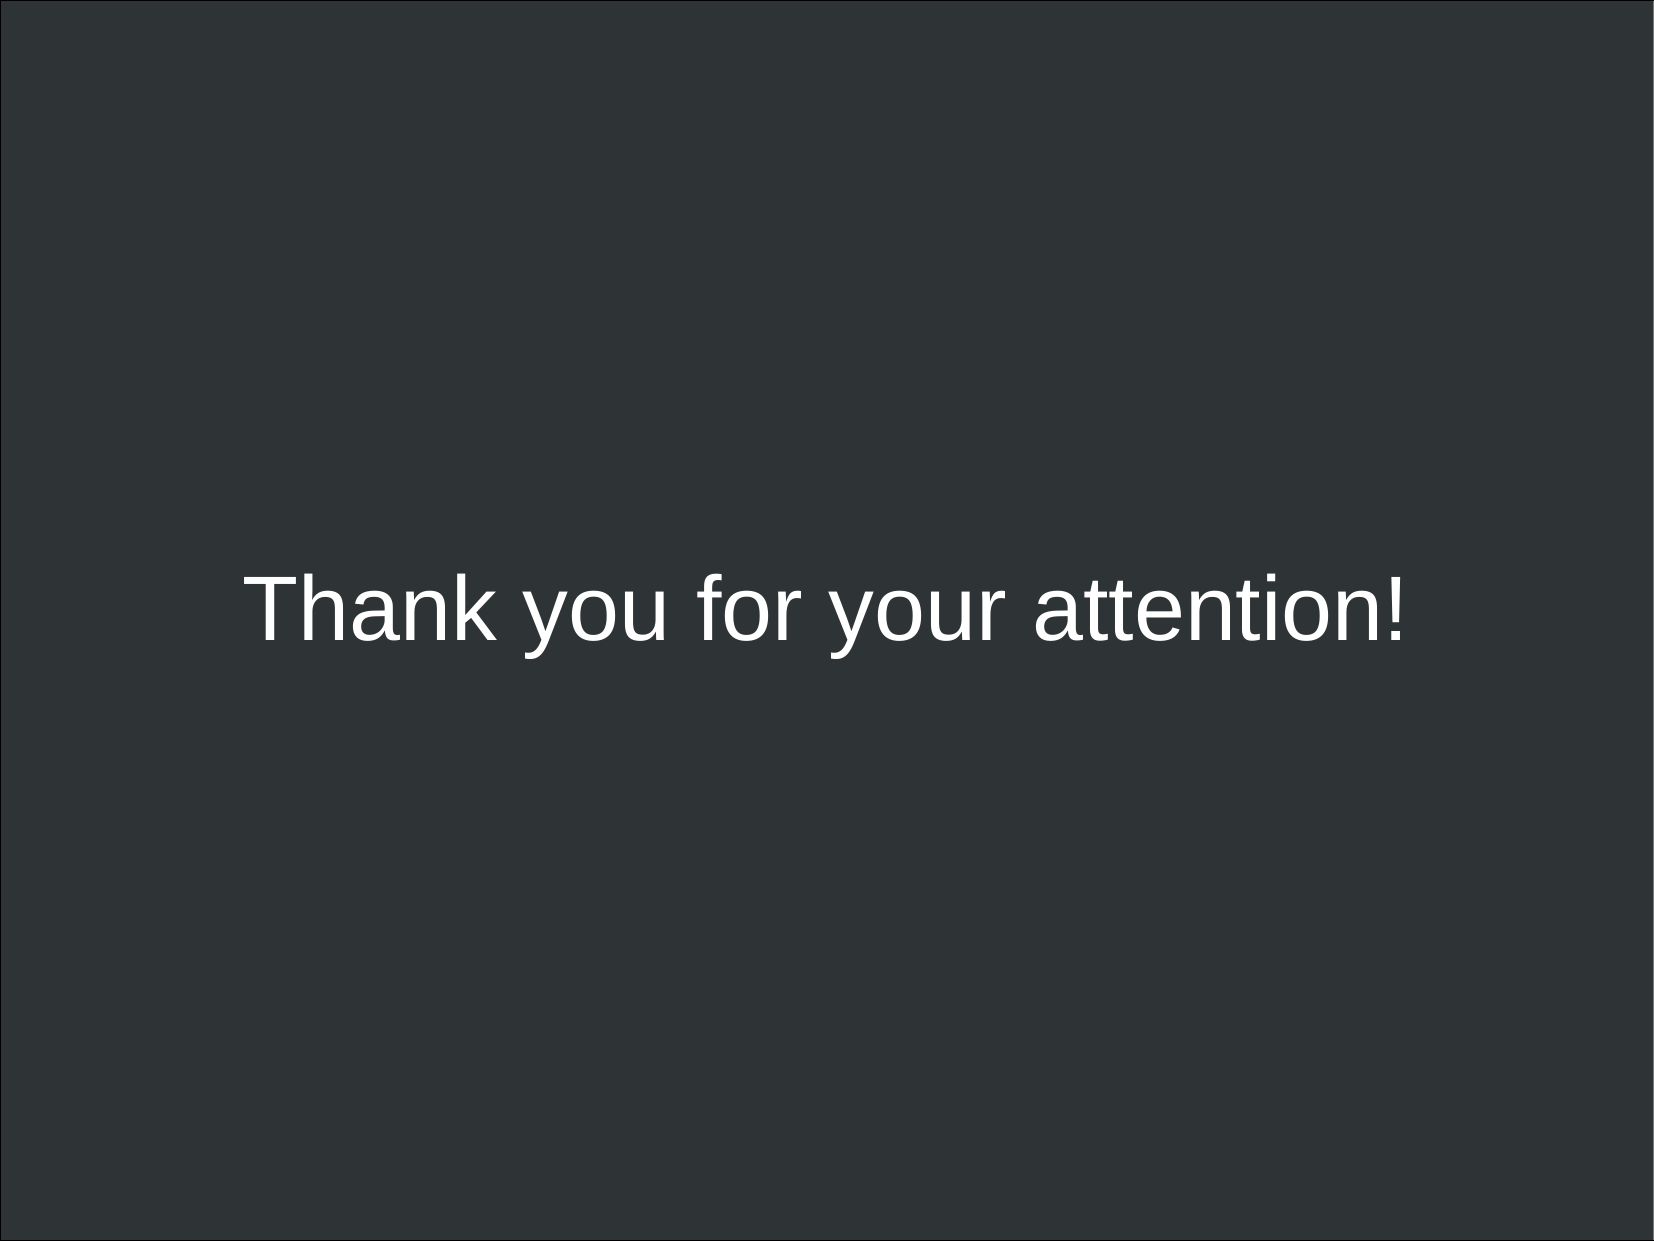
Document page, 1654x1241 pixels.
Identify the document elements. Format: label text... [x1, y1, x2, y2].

title Thank you for your attention! [82, 505, 1571, 713]
